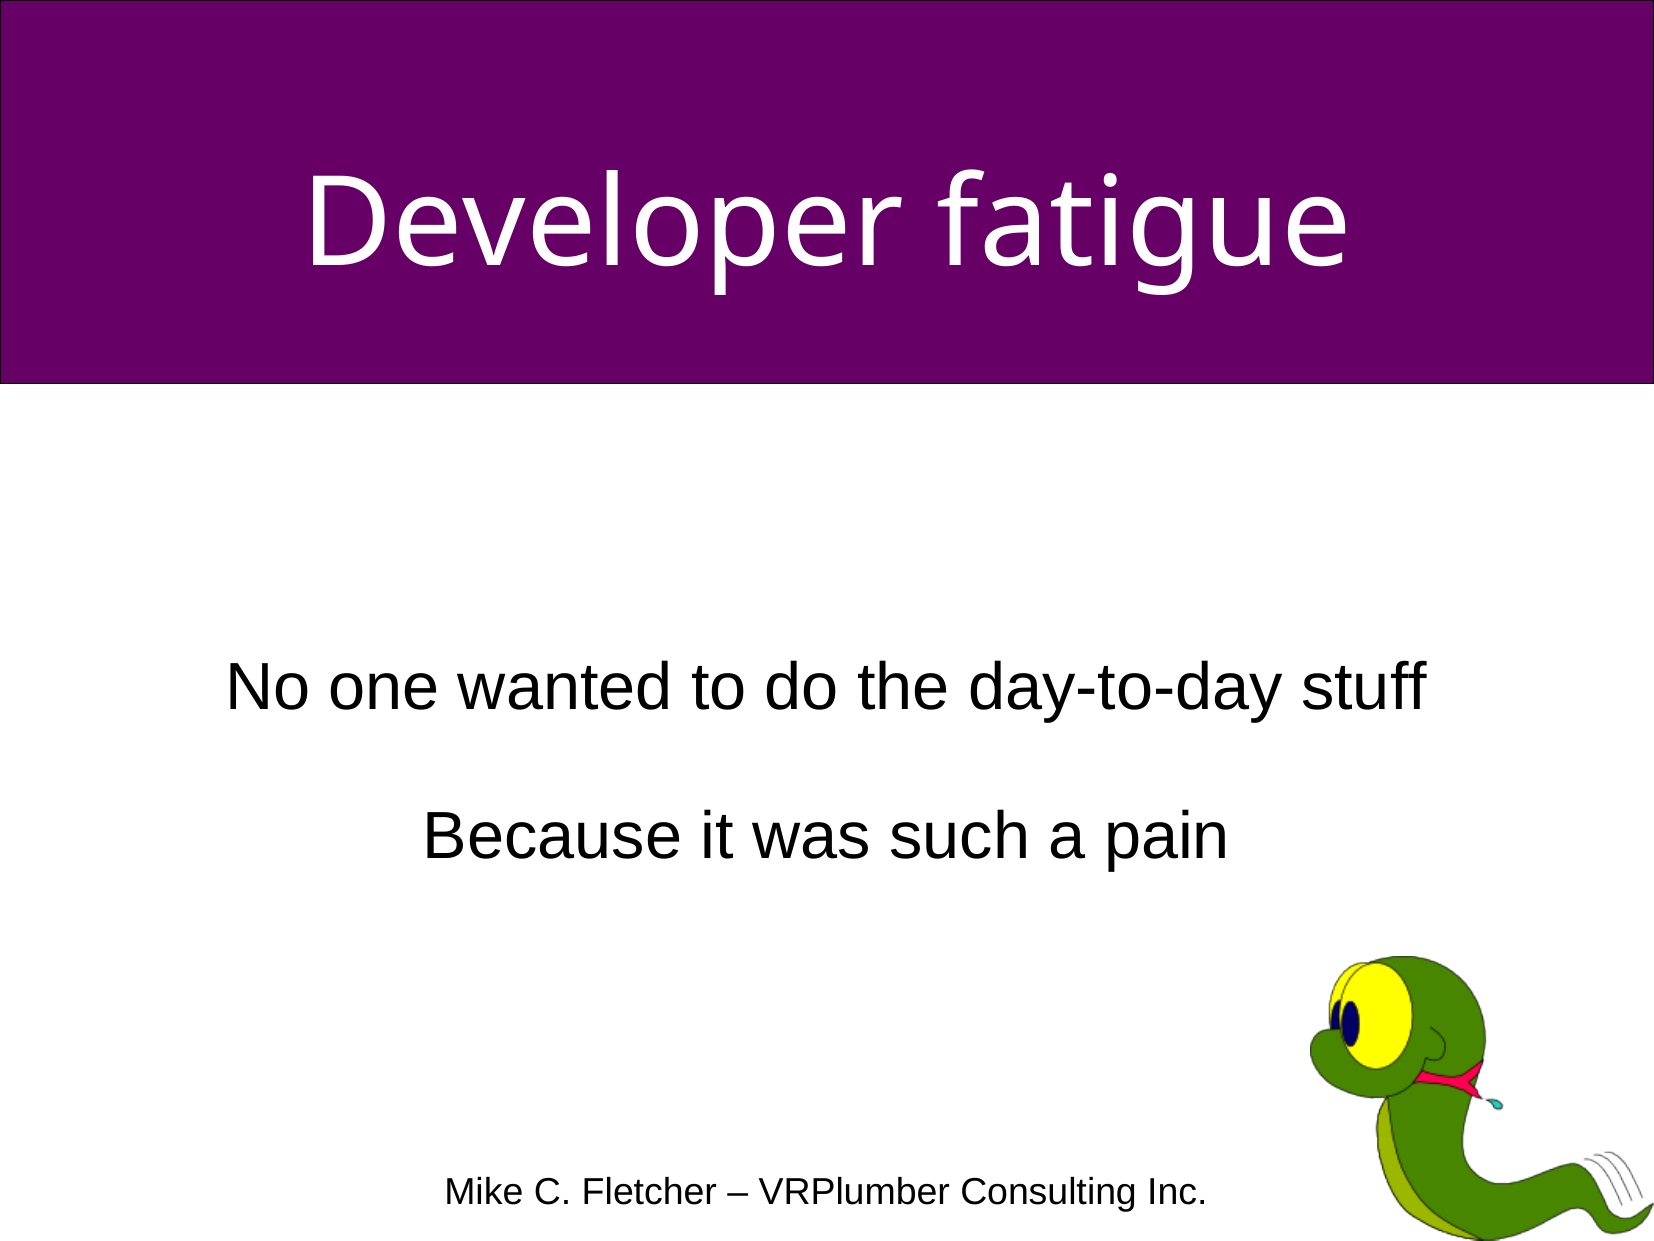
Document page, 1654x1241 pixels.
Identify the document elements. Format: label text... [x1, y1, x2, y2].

title Developer fatigue [82, 56, 1571, 377]
subtitle No one wanted to do the day-to-day stuff Because it was such a pain [82, 420, 1571, 1102]
picture [1310, 956, 1654, 1241]
